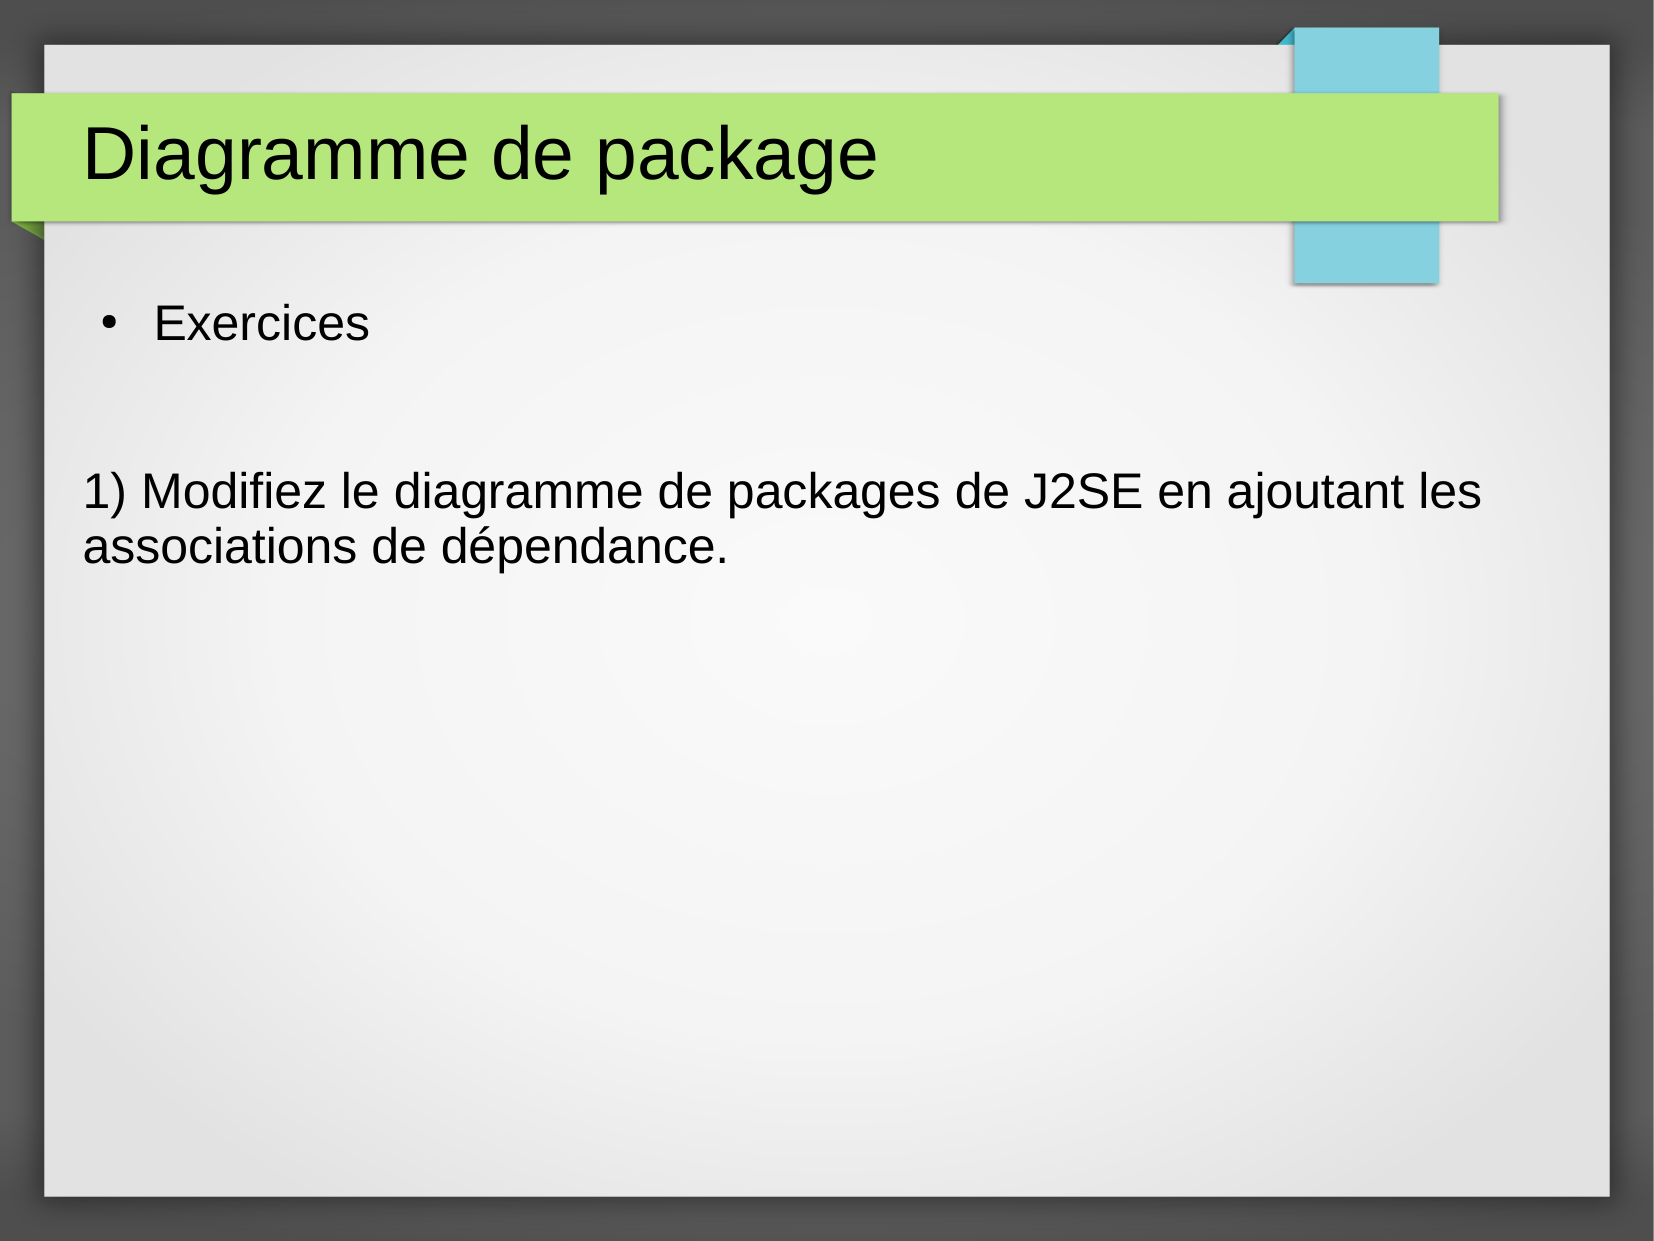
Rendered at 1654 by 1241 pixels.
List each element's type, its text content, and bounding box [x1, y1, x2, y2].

picture [0, 0, 1654, 1241]
title Diagramme de package [82, 94, 1264, 213]
list Exercices [82, 295, 1571, 377]
list 1) Modifiez le diagramme de packages de J2SE en ajoutant les associations de dépendance. [82, 377, 1571, 1015]
